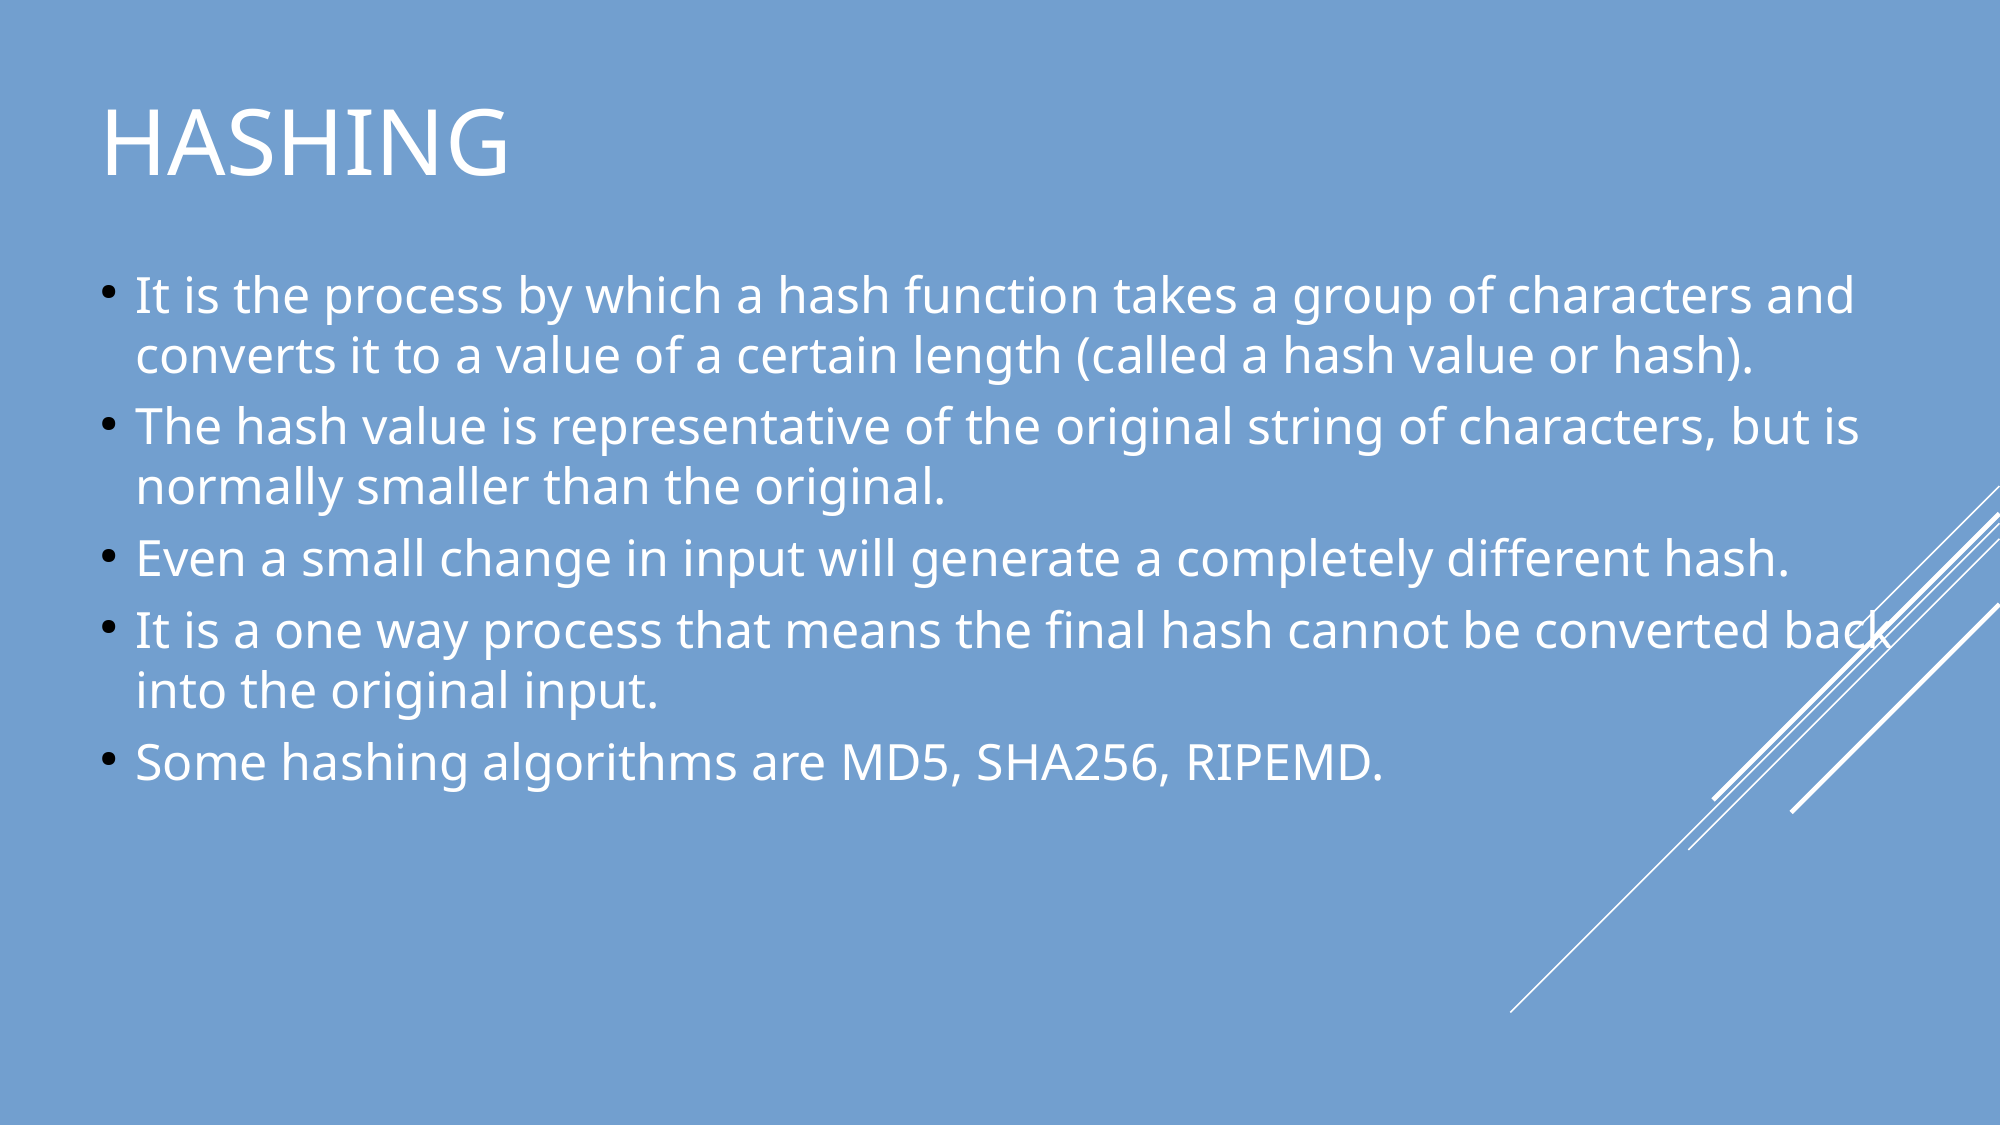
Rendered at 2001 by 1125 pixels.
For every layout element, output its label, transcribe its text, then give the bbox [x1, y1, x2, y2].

text_box HASHING [99, 44, 1900, 233]
text_box It is the process by which a hash function takes a group of characters and converts it to a value of a certain length (called a hash value or hash). The hash value is representative of the original string of characters, but is normally smaller than the original. Even a small change in input will generate a completely different hash. It is a one way process that means the final hash cannot be converted back into the original input. Some hashing algorithms are MD5, SHA256, RIPEMD. [99, 263, 1900, 916]
